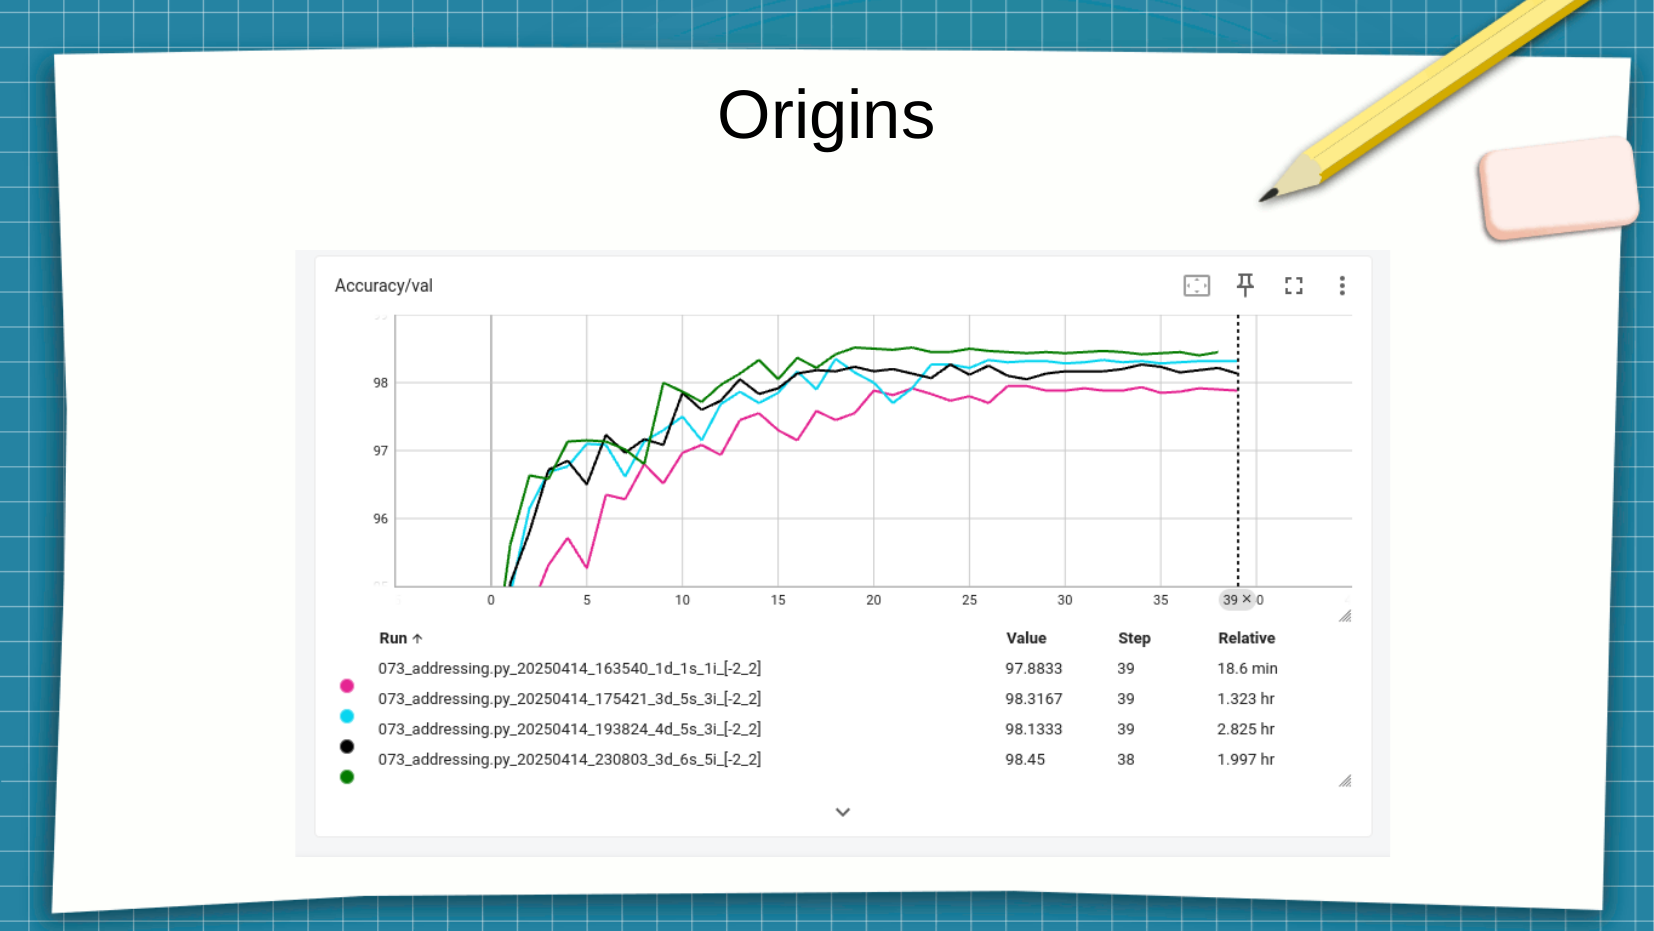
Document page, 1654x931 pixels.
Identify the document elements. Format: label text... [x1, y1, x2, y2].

picture [0, 0, 1654, 931]
title Origins [82, 37, 1571, 193]
